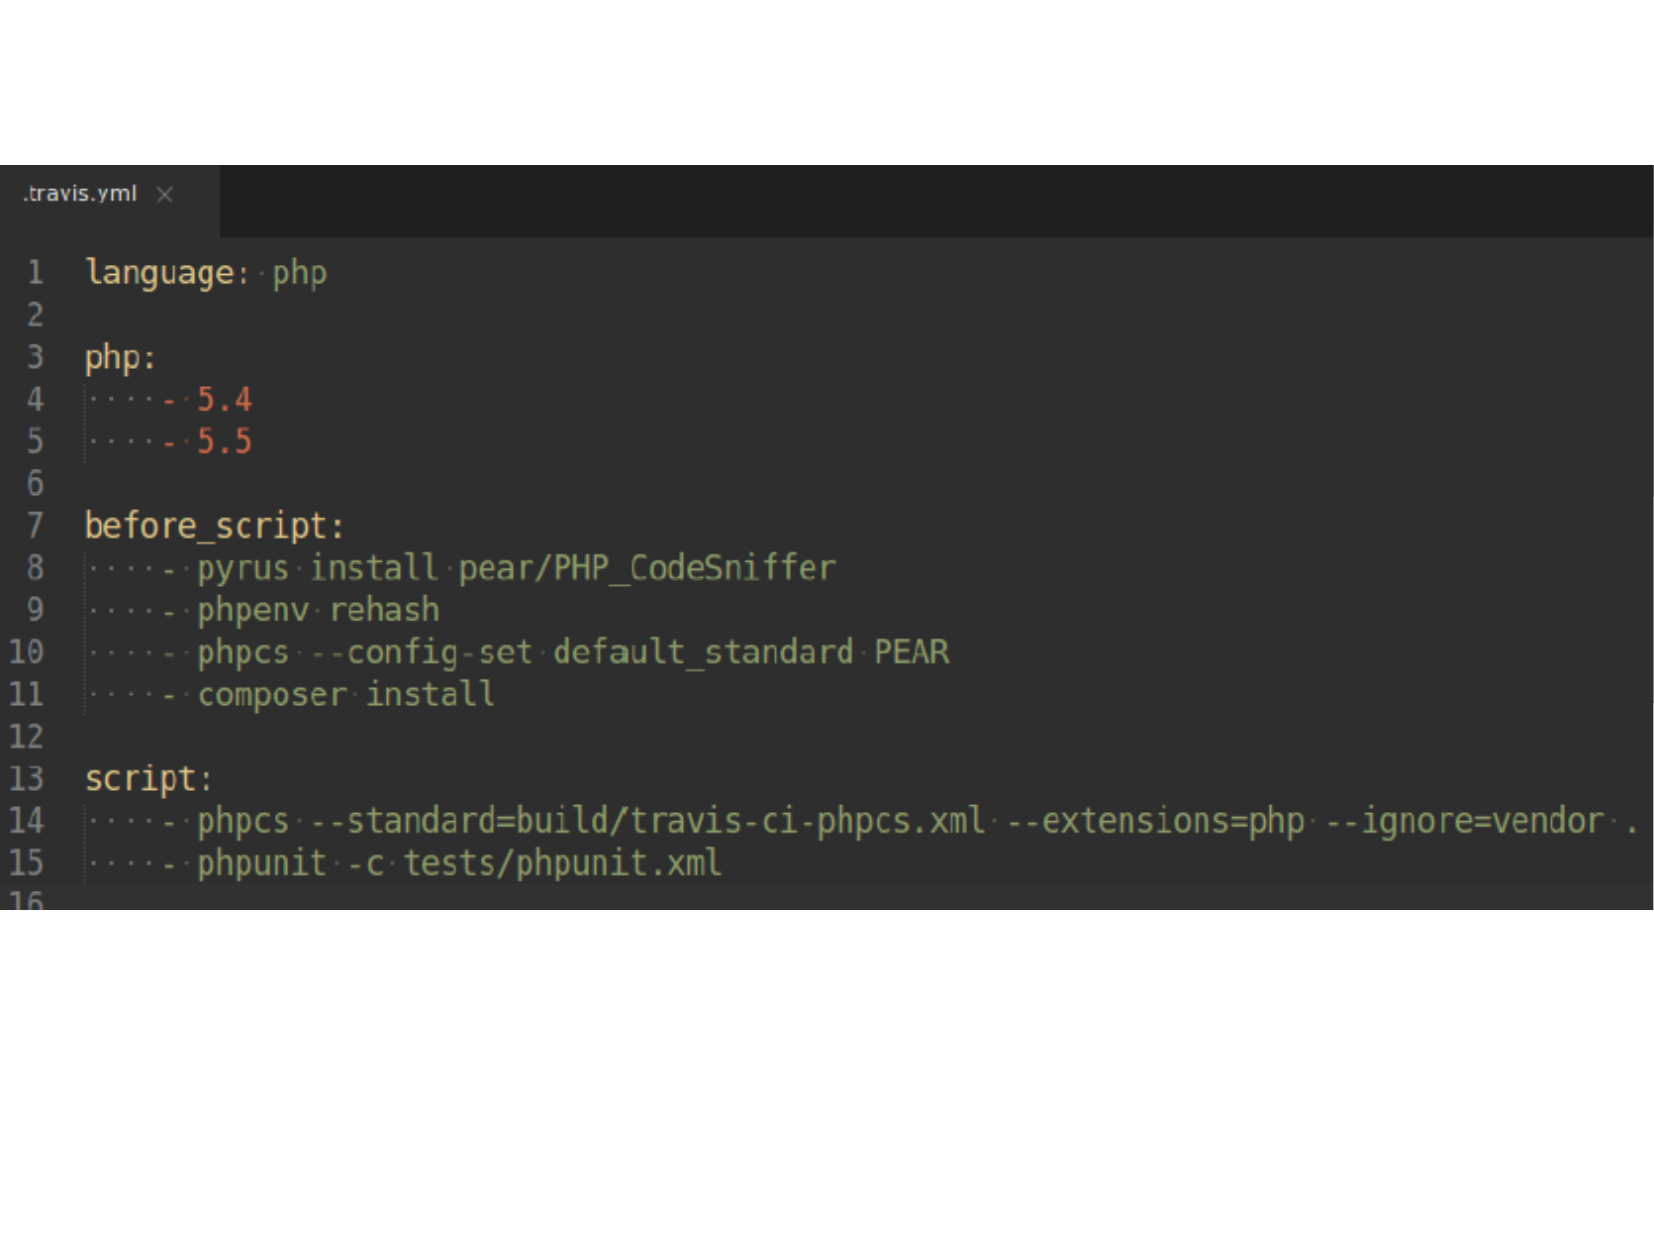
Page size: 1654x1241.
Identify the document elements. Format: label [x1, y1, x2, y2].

picture [0, 165, 1654, 910]
